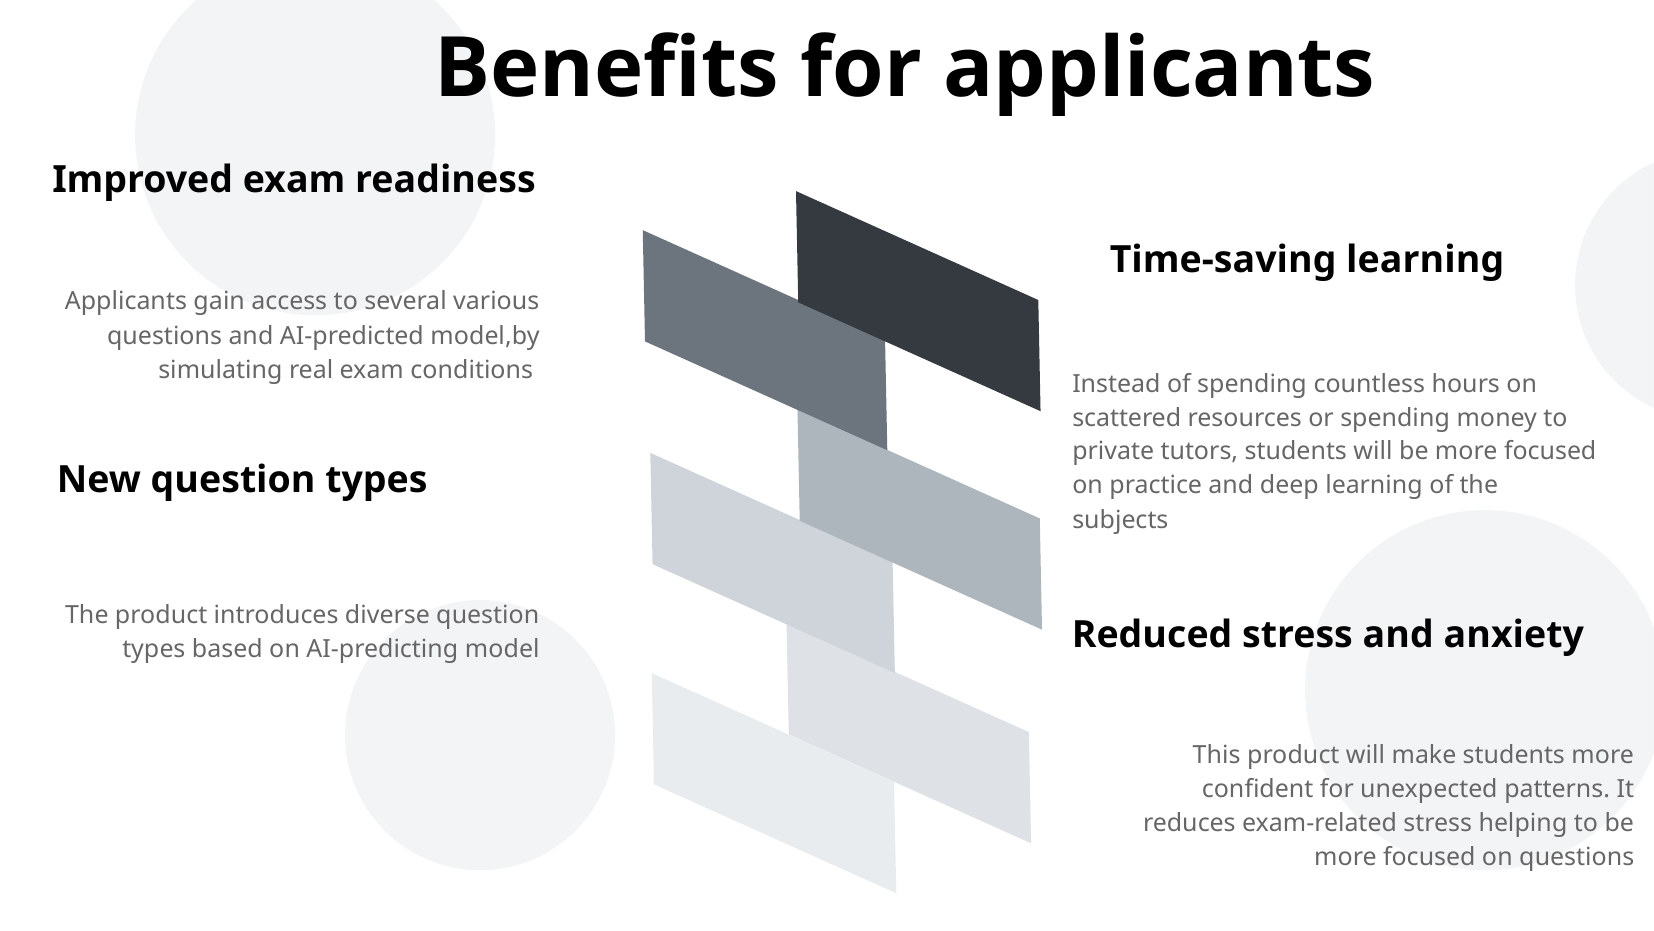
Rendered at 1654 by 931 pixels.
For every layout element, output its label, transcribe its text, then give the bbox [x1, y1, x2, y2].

text_box Reduced stress and anxiety [1057, 600, 1613, 717]
text_box The product introduces diverse question types based on AI-predicting model [0, 589, 556, 713]
text_box Improved exam readiness [37, 145, 563, 263]
text_box This product will make students more confident for unexpected patterns. It reduces exam-related stress helping to be more focused on questions [1094, 729, 1650, 881]
text_box New question types [0, 445, 443, 563]
text_box Applicants gain access to several various questions and AI-predicted model,by simulating real exam conditions [0, 275, 556, 451]
text_box Benefits for applicants [75, 0, 1392, 242]
text_box Time-saving learning [1095, 225, 1651, 342]
text_box Instead of spending countless hours on scattered resources or spending money to private tutors, students will be more focused on practice and deep learning of the subjects [1057, 357, 1613, 543]
